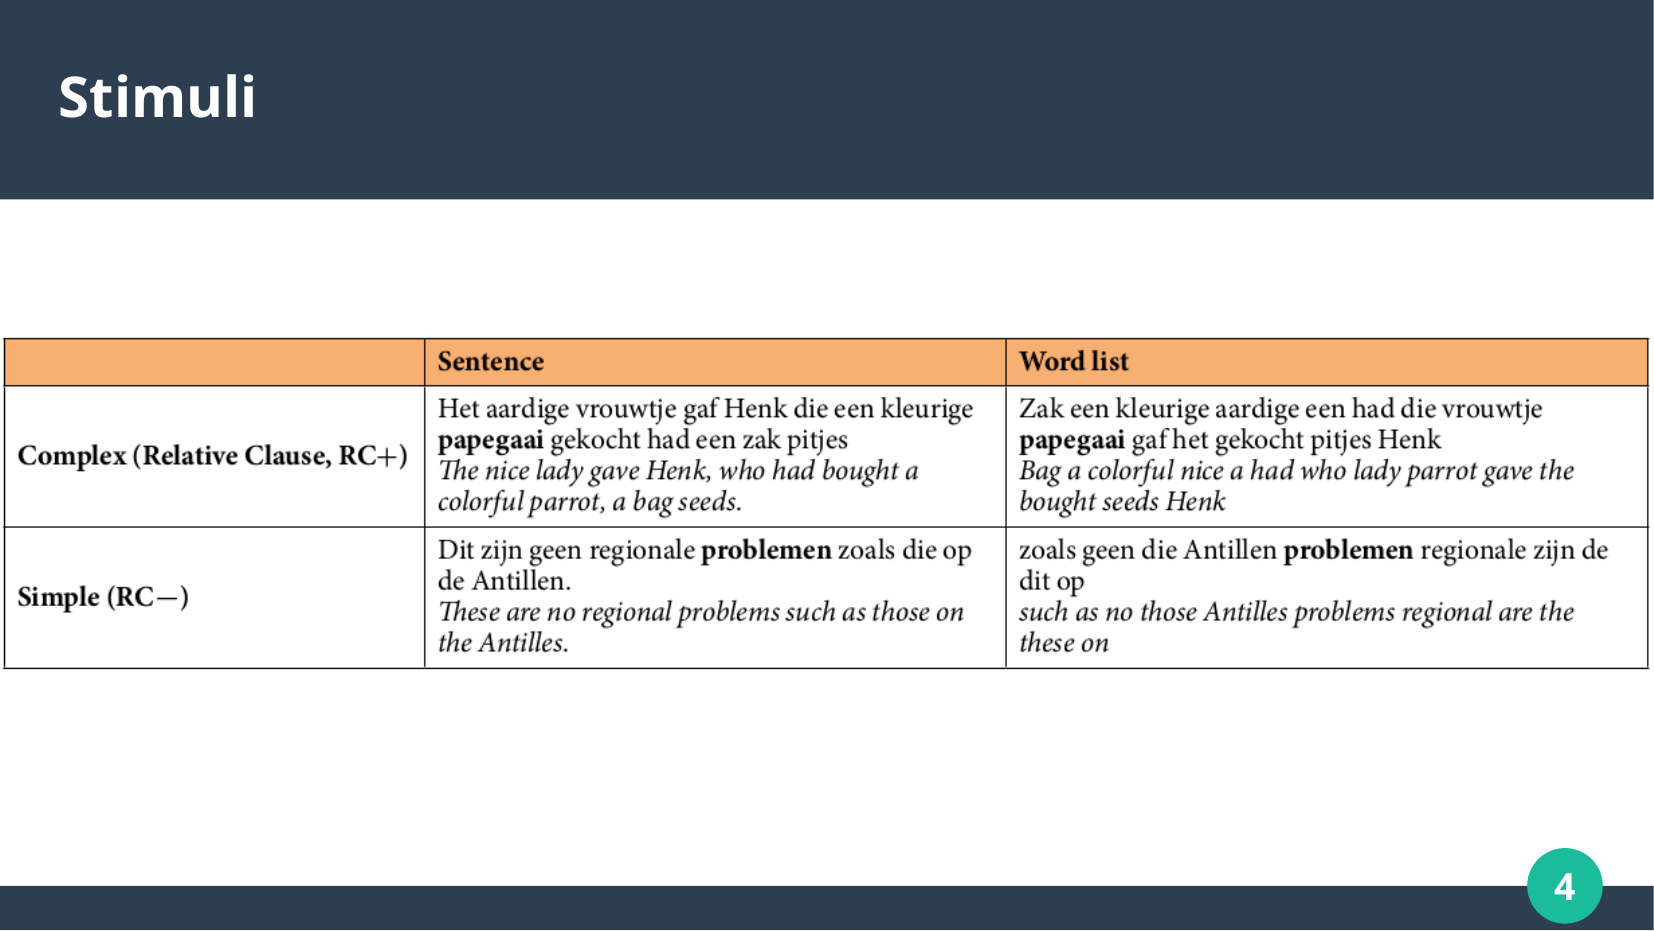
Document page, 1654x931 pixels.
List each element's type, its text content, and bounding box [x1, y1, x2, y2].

title Stimuli [59, 37, 1595, 156]
picture [0, 322, 1654, 680]
